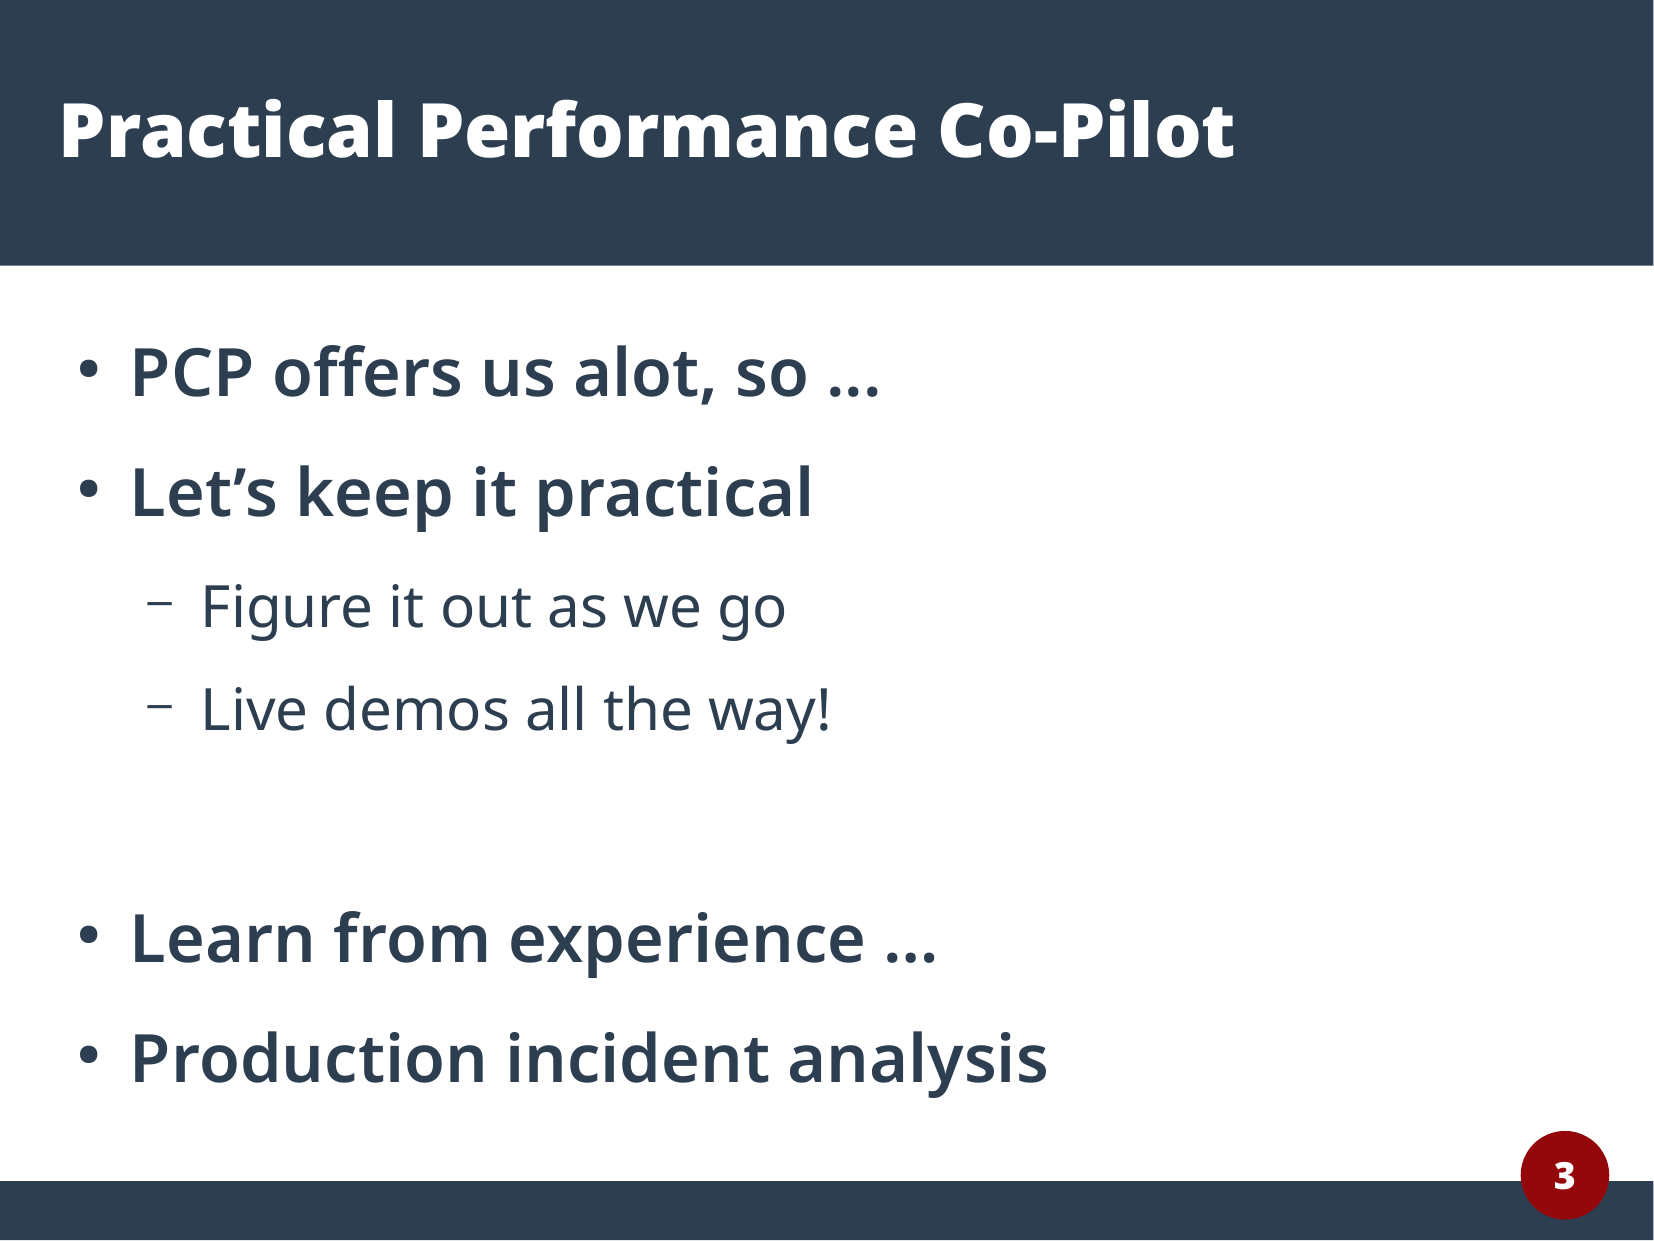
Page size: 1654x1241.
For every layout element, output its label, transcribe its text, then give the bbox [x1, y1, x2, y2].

list PCP offers us alot, so ... Let’s keep it practical Figure it out as we go Live demos all the way! Learn from experience … Production incident analysis [59, 324, 1595, 1152]
title Practical Performance Co-Pilot [59, 49, 1595, 207]
